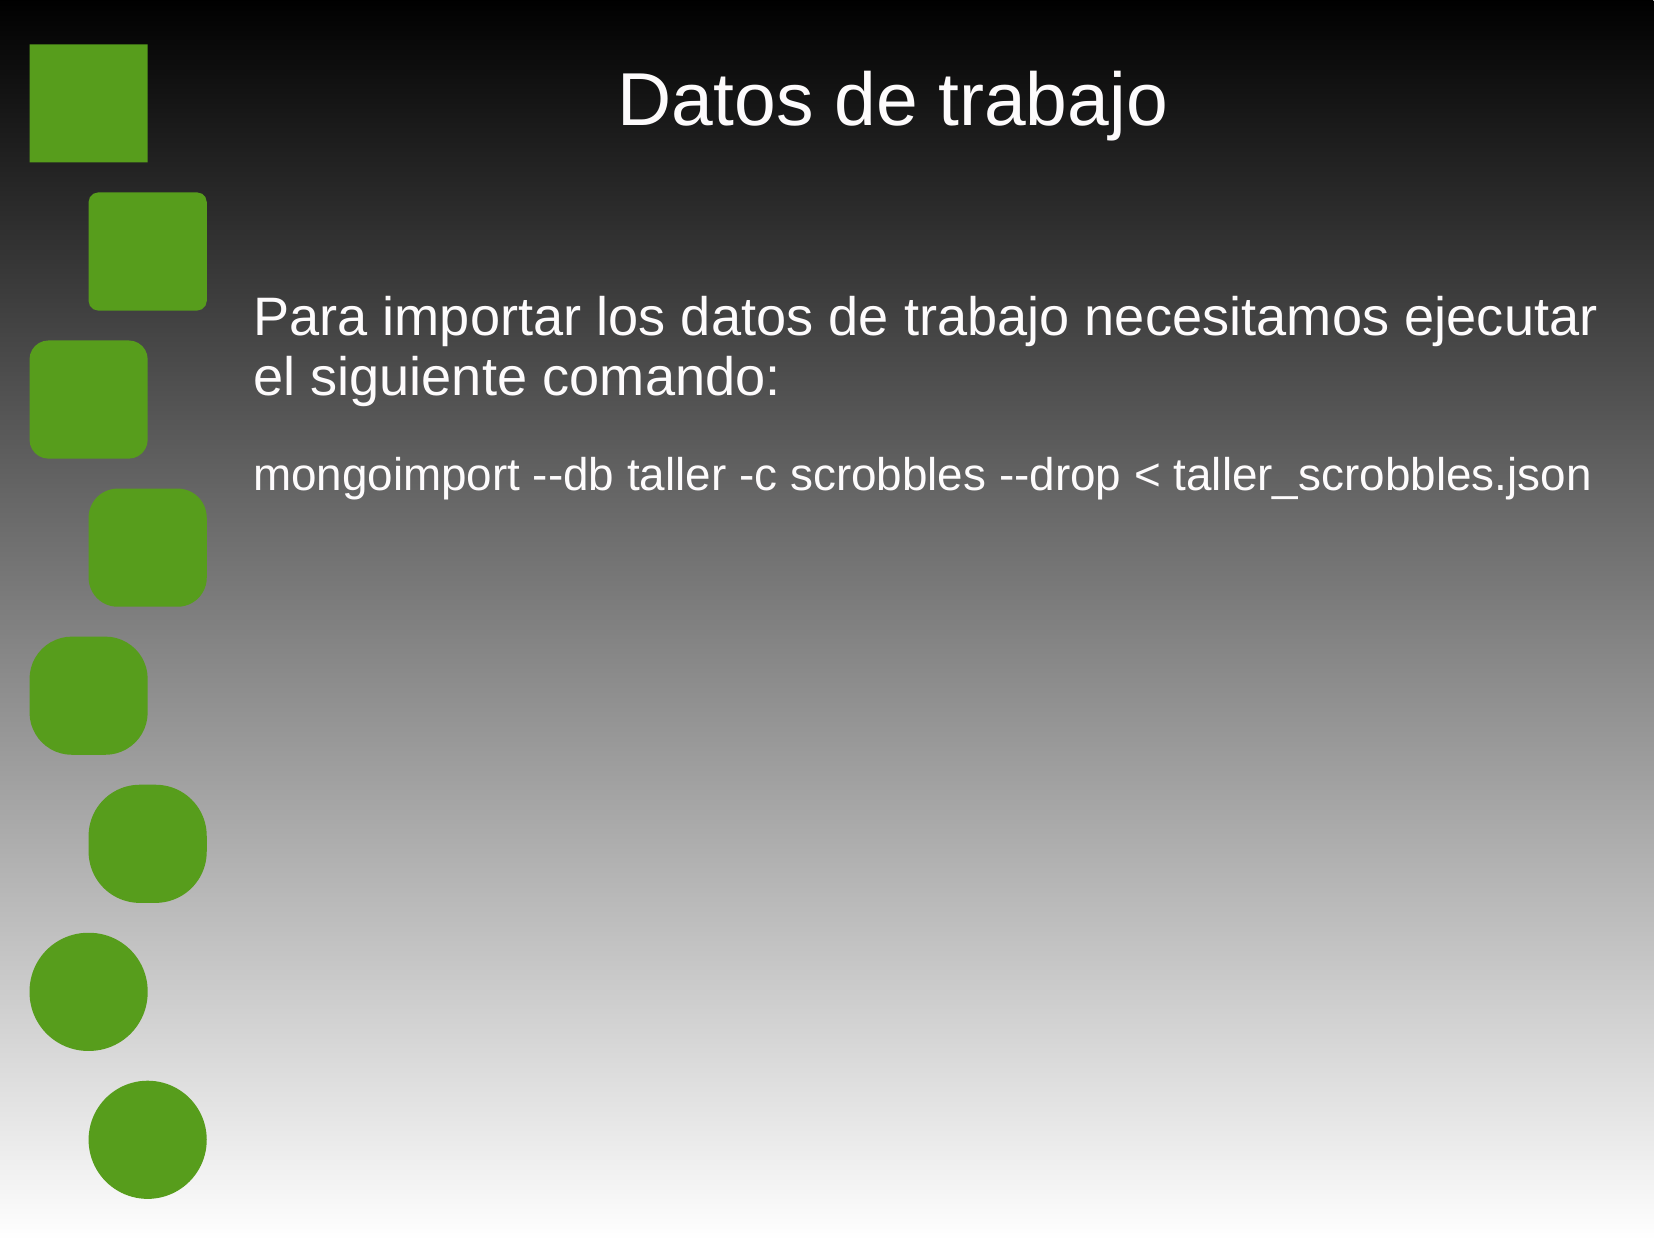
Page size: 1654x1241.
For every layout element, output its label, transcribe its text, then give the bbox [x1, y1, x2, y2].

text_box Para importar los datos de trabajo necesitamos ejecutar el siguiente comando: mongoimport --db taller -c scrobbles --drop < taller_scrobbles.json [238, 278, 1632, 1219]
title Datos de trabajo [214, 49, 1571, 236]
